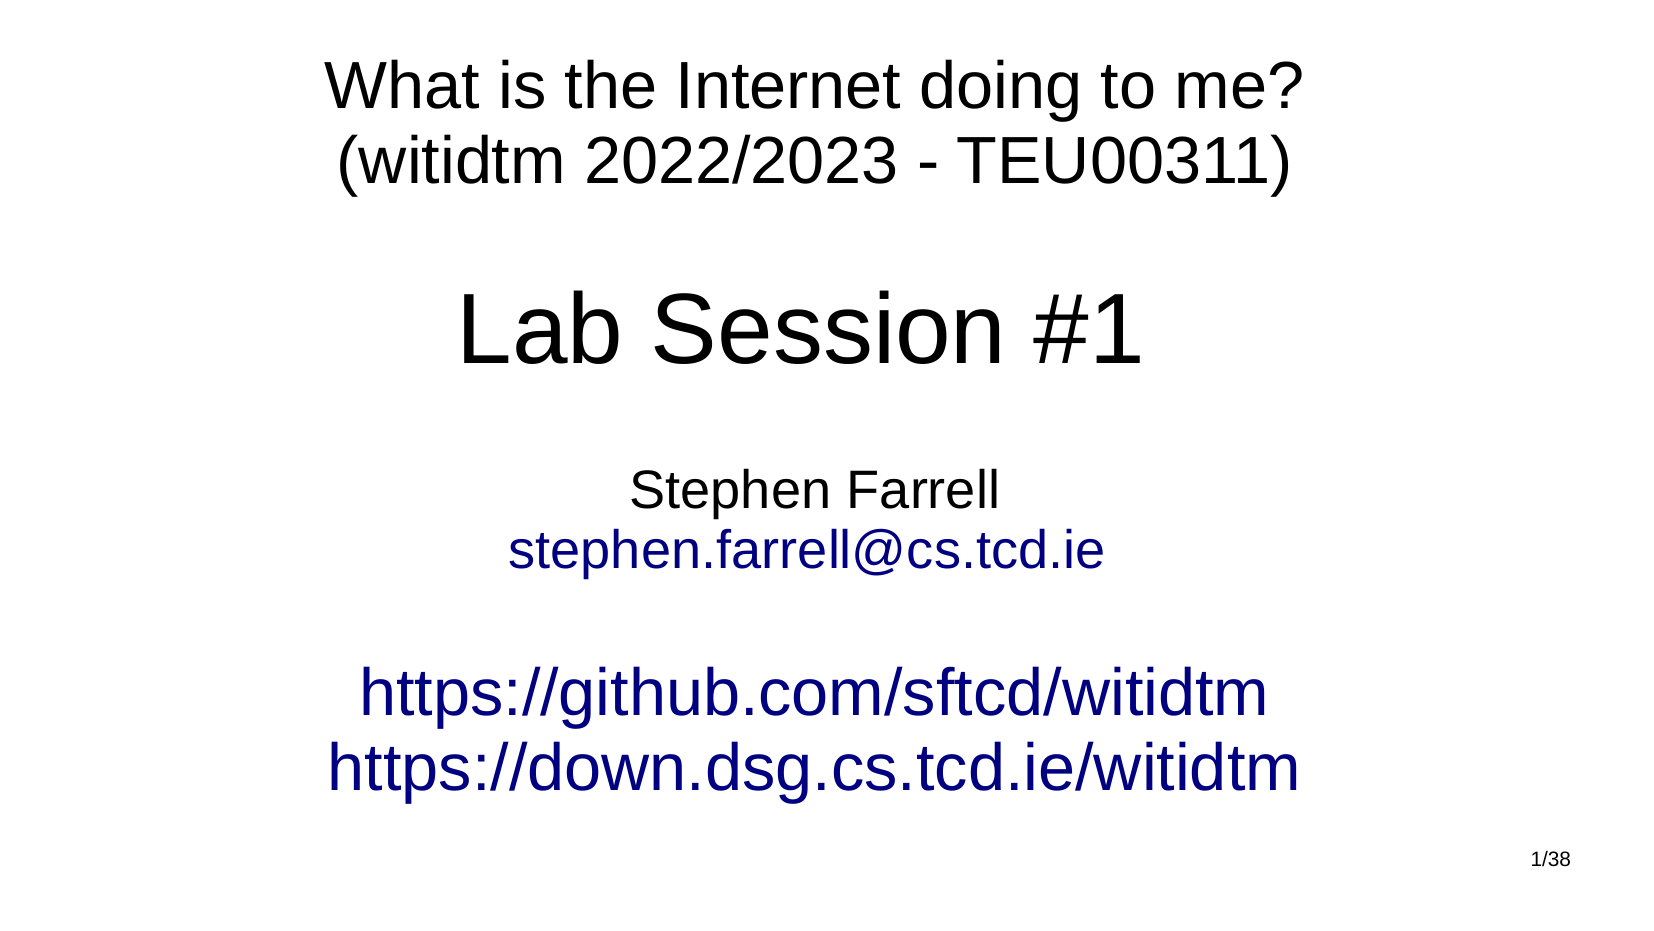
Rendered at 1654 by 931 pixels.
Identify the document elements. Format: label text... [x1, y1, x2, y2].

subtitle What is the Internet doing to me? (witidtm 2022/2023 - TEU00311) Lab Session #1 Stephen Farrell stephen.farrell@cs.tcd.ie https://github.com/sftcd/witidtm https://down.dsg.cs.tcd.ie/witidtm [70, 48, 1559, 922]
